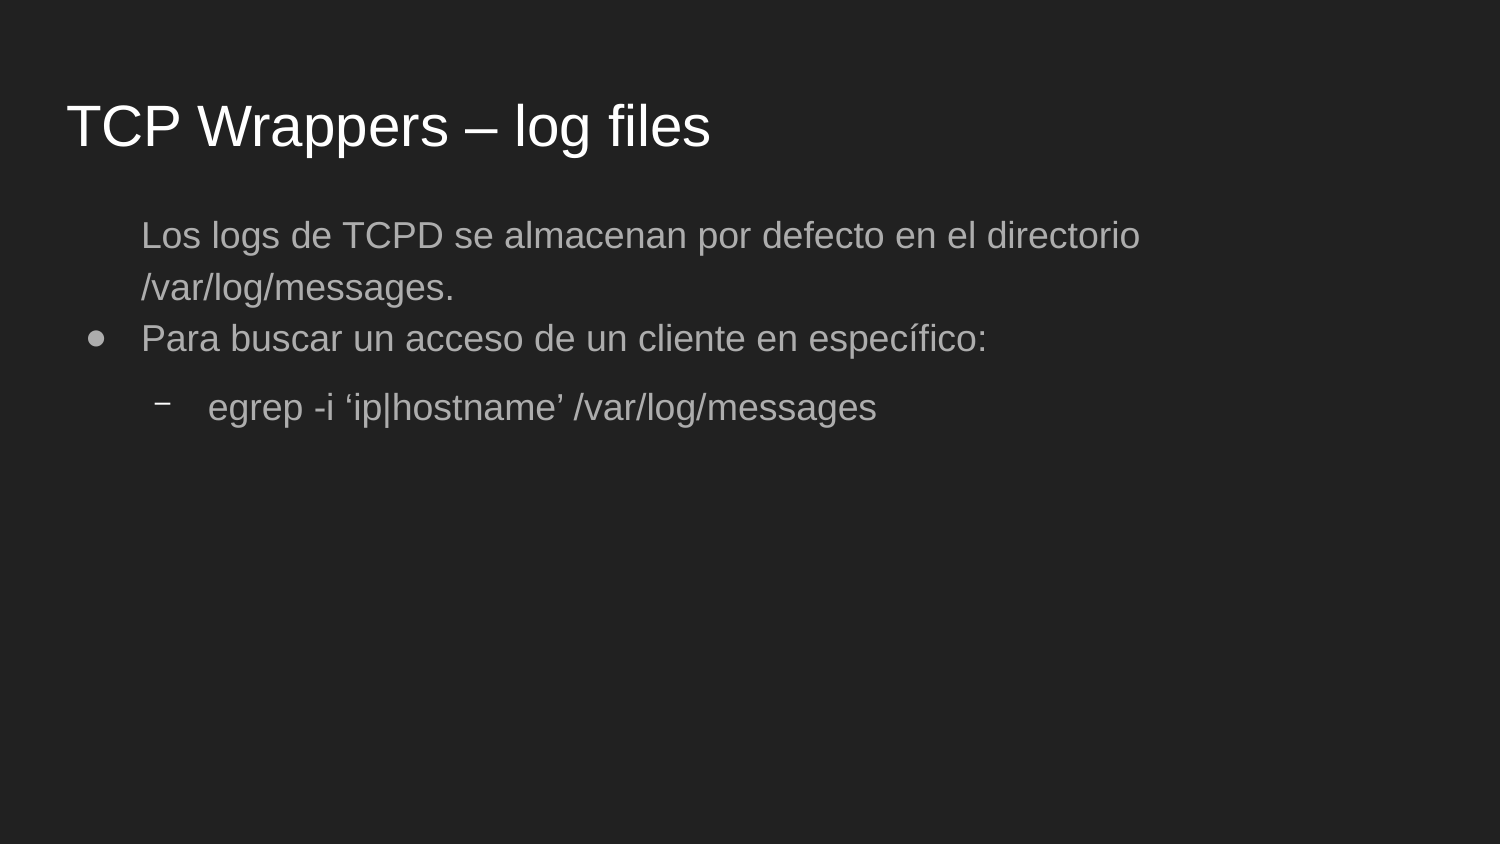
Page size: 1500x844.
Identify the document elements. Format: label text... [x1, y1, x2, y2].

title TCP Wrappers – log files [51, 72, 1449, 167]
list Los logs de TCPD se almacenan por defecto en el directorio /var/log/messages. Para buscar un acceso de un cliente en específico: egrep -i ‘ip|hostname’ /var/log/messages [51, 189, 1456, 750]
